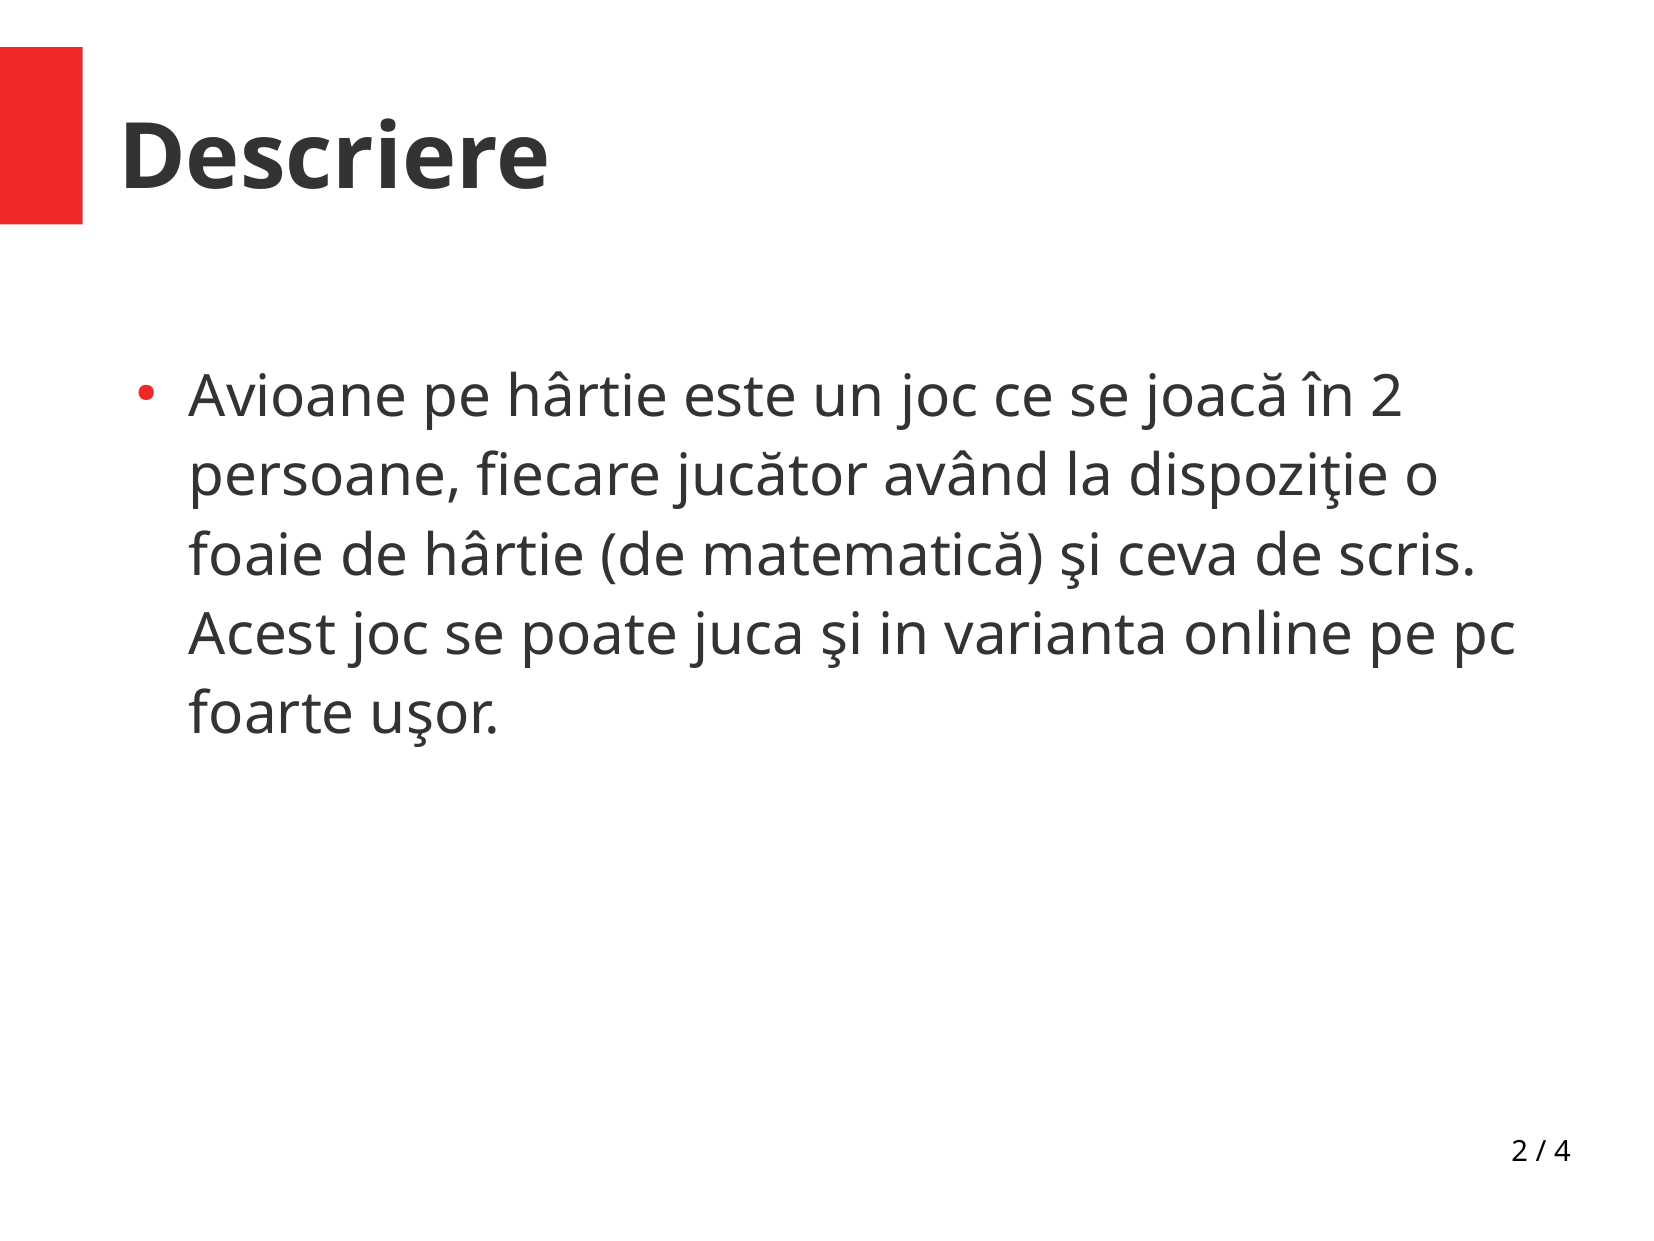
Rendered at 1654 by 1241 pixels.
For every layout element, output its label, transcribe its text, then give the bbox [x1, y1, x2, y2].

list Avioane pe hârtie este un joc ce se joacă în 2 persoane, fiecare jucător având la dispoziţie o foaie de hârtie (de matematică) şi ceva de scris. Acest joc se poate juca şi in varianta online pe pc foarte uşor. [118, 354, 1536, 1074]
title Descriere [118, 49, 1571, 257]
